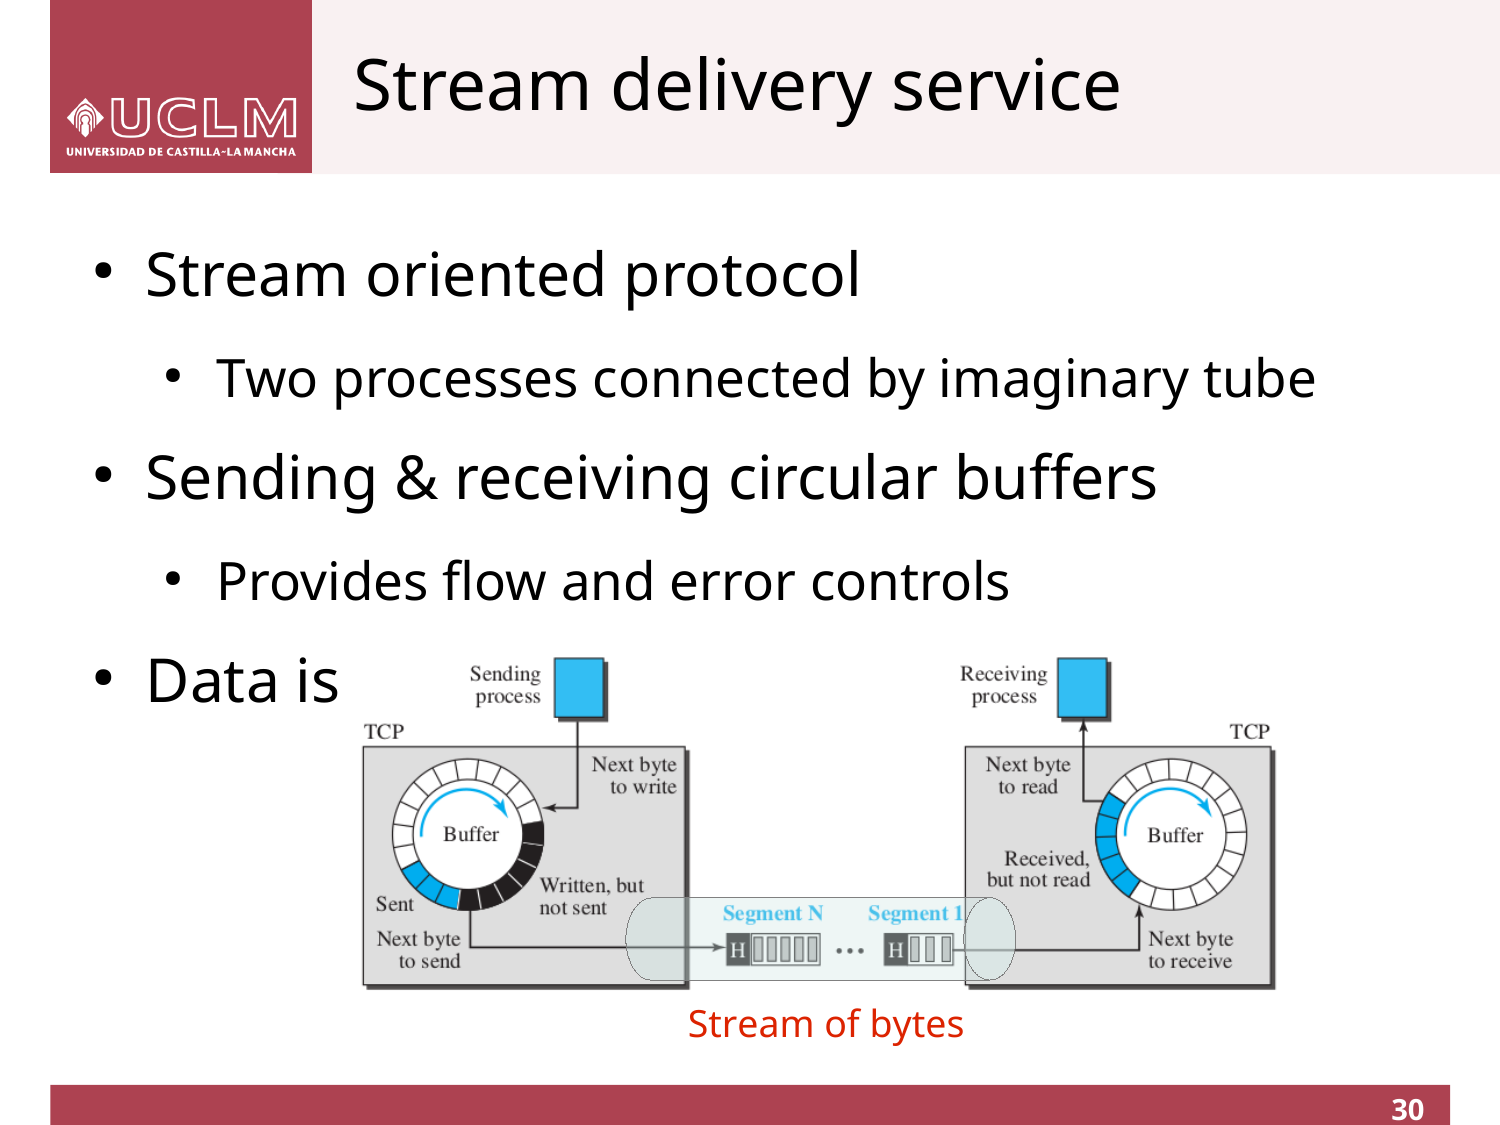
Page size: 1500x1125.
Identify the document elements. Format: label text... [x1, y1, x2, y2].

text_box Stream of bytes [673, 992, 960, 1052]
picture [342, 647, 1288, 1004]
title Stream delivery service [353, 6, 1425, 168]
text_box [625, 897, 989, 981]
list Stream oriented protocol Two processes connected by imaginary tube Sending & receiving circular buffers Provides flow and error controls Data is sent in packets called segments [74, 231, 1425, 884]
picture [50, 0, 312, 173]
